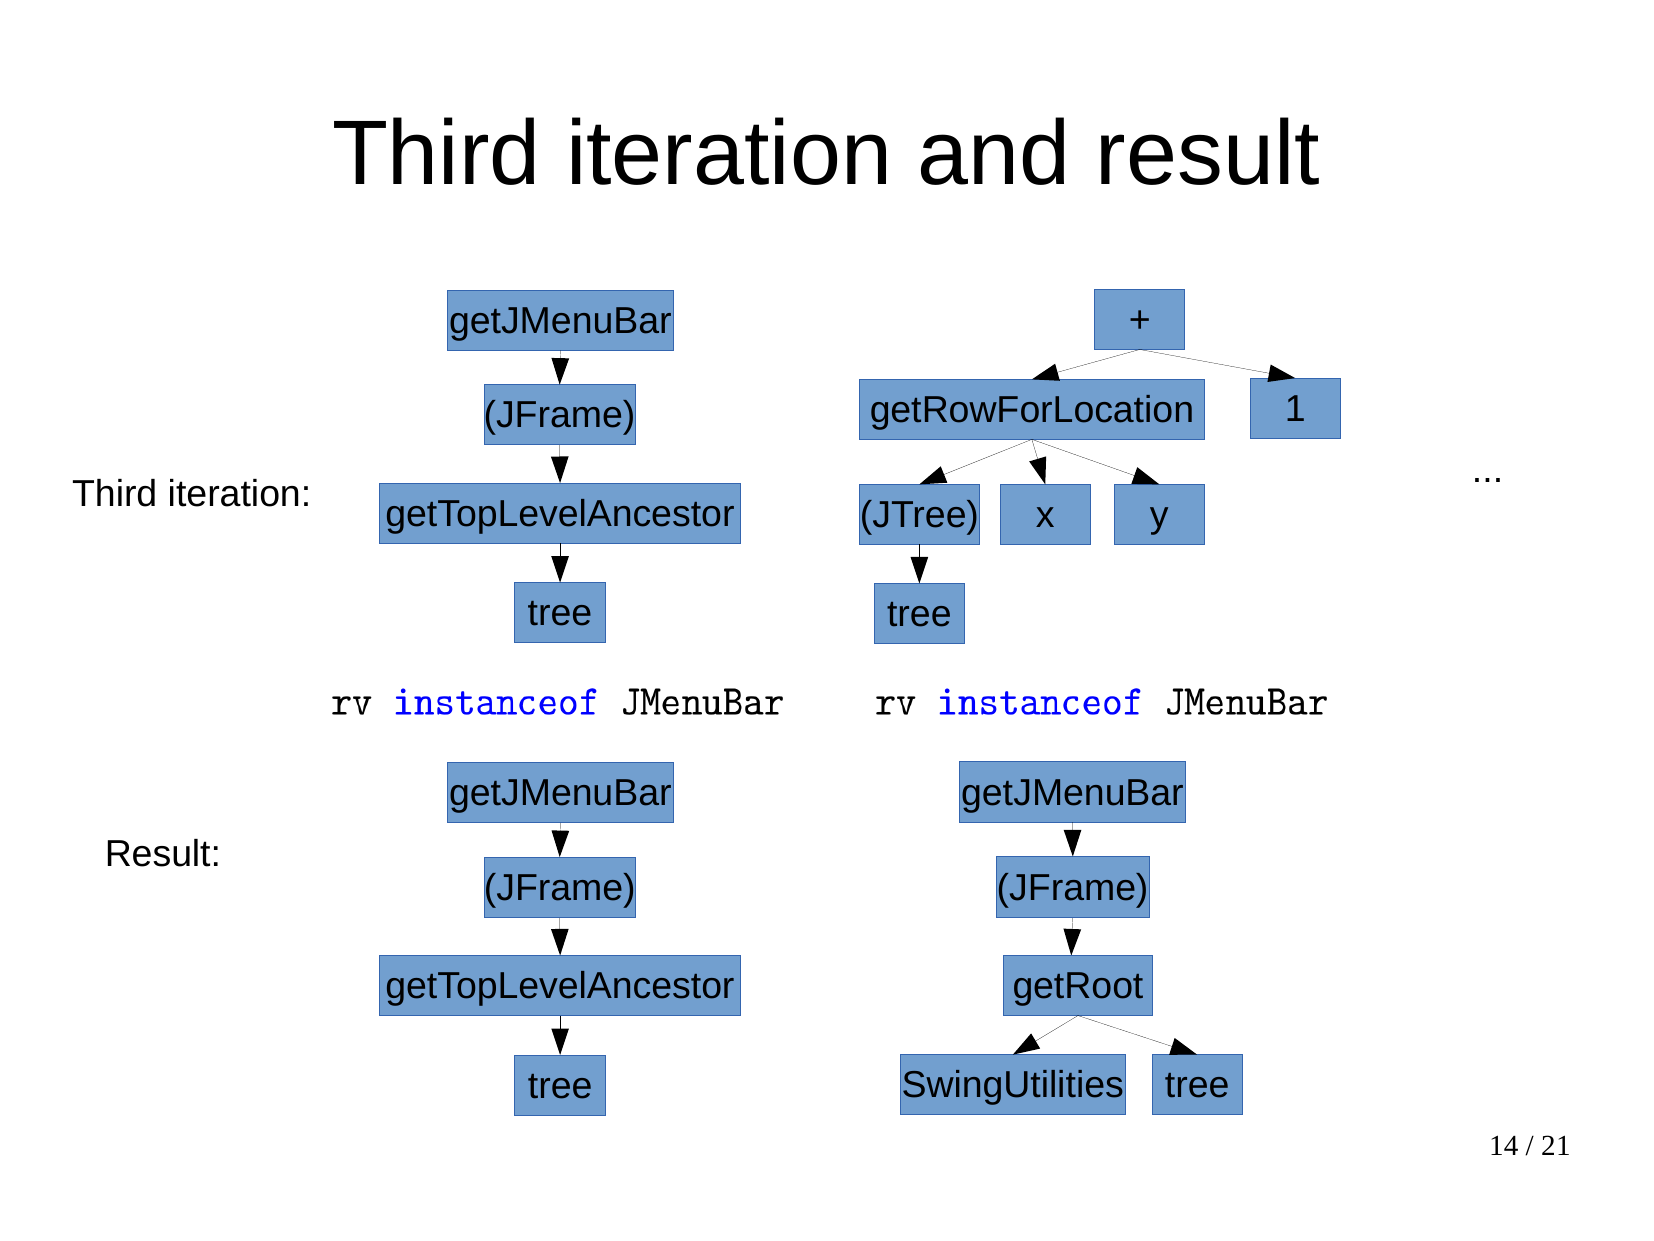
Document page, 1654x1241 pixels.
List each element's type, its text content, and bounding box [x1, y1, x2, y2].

text_box ... [1457, 440, 1519, 498]
text_box tree [1152, 1054, 1243, 1115]
text_box tree [514, 582, 606, 643]
title Third iteration and result [82, 49, 1571, 257]
text_box getRoot [1003, 955, 1153, 1016]
text_box 1 [1250, 378, 1341, 439]
text_box getTopLevelAncestor [379, 955, 741, 1016]
text_box tree [874, 583, 965, 644]
text_box (JFrame) [484, 384, 636, 445]
text_box getJMenuBar [447, 762, 674, 823]
text_box x [1000, 484, 1091, 545]
text_box getTopLevelAncestor [379, 483, 741, 544]
text_box y [1114, 484, 1205, 545]
text_box Third iteration: [57, 465, 327, 522]
picture [876, 688, 1327, 715]
text_box (JTree) [859, 484, 980, 545]
text_box getRowForLocation [859, 379, 1205, 440]
text_box SwingUtilities [900, 1054, 1126, 1115]
text_box (JFrame) [484, 857, 636, 918]
text_box getJMenuBar [959, 761, 1186, 823]
text_box tree [514, 1055, 606, 1116]
text_box (JFrame) [996, 856, 1150, 918]
picture [332, 688, 783, 715]
text_box Result: [90, 825, 237, 882]
text_box getJMenuBar [447, 290, 674, 351]
text_box + [1094, 289, 1185, 350]
